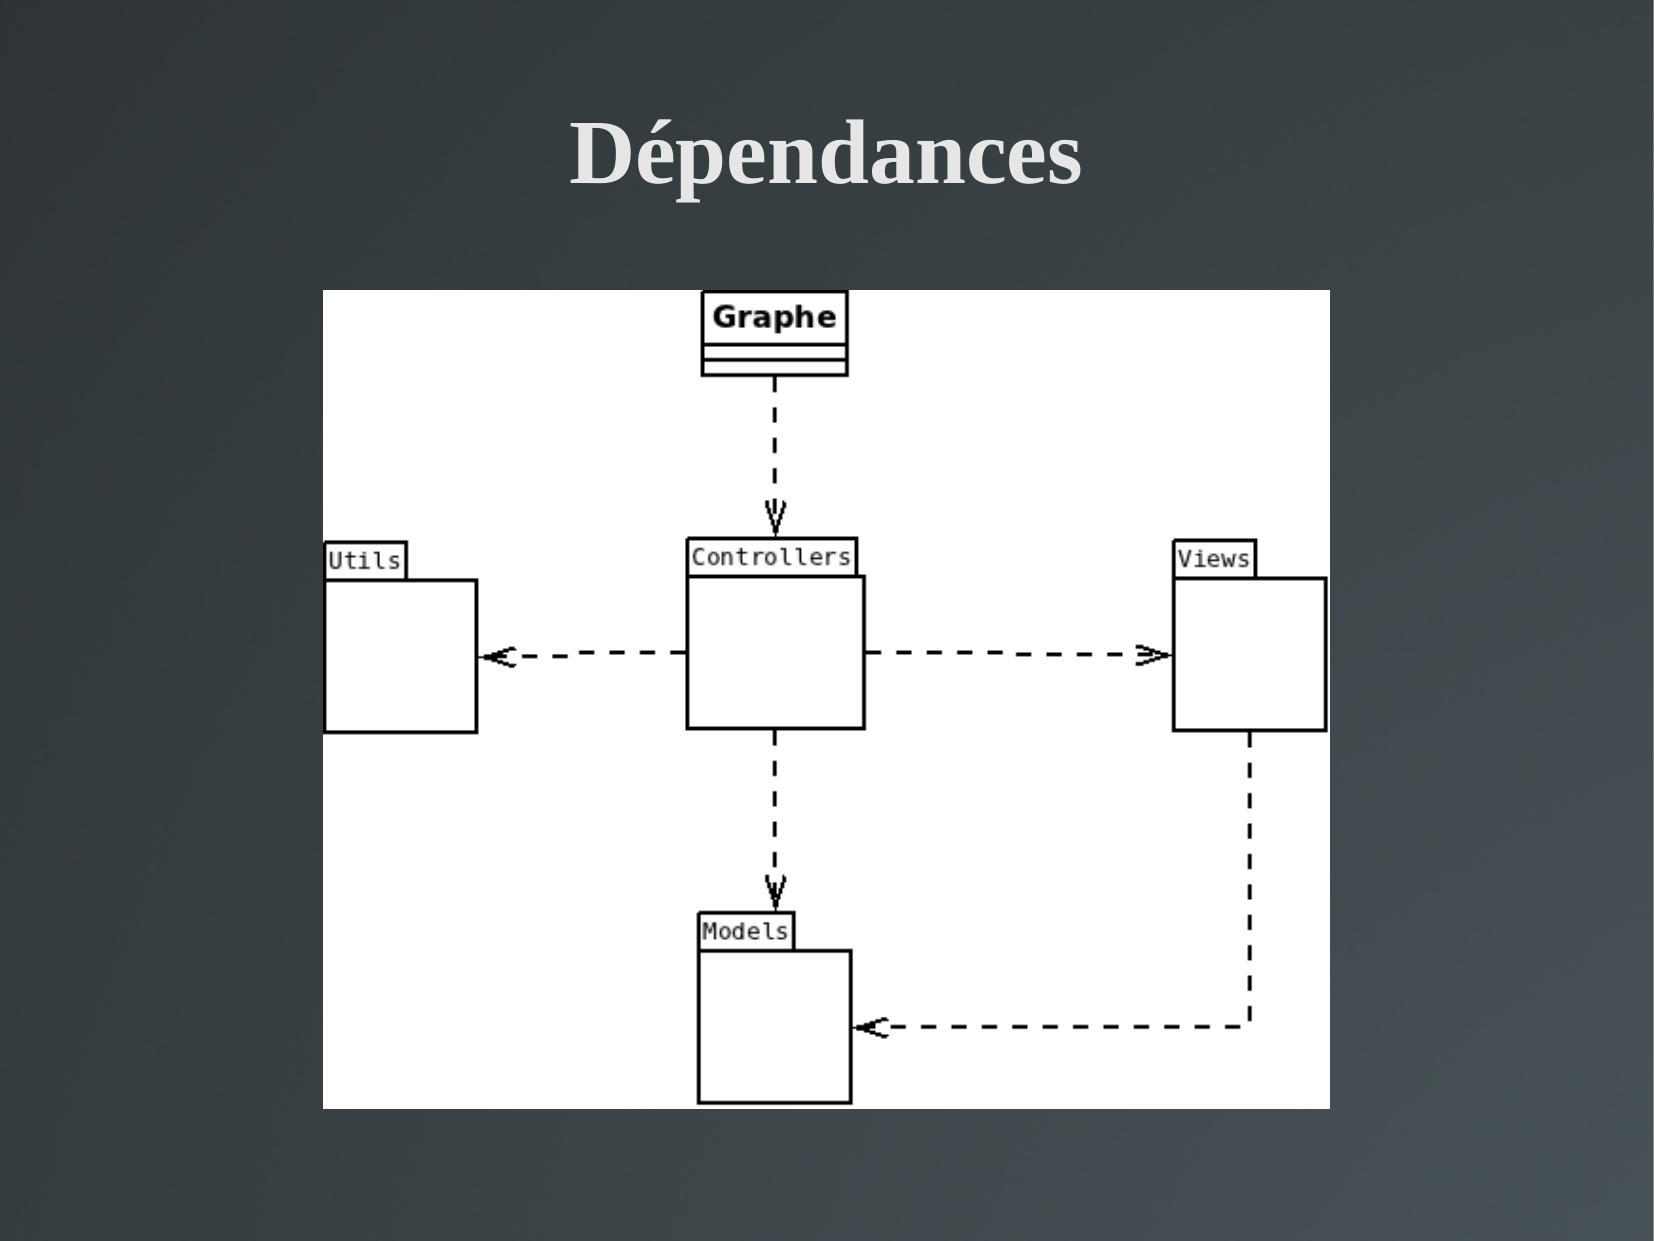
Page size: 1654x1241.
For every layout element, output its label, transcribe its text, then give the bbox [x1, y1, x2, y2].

title Dépendances [82, 49, 1571, 257]
picture [0, 0, 1654, 1241]
